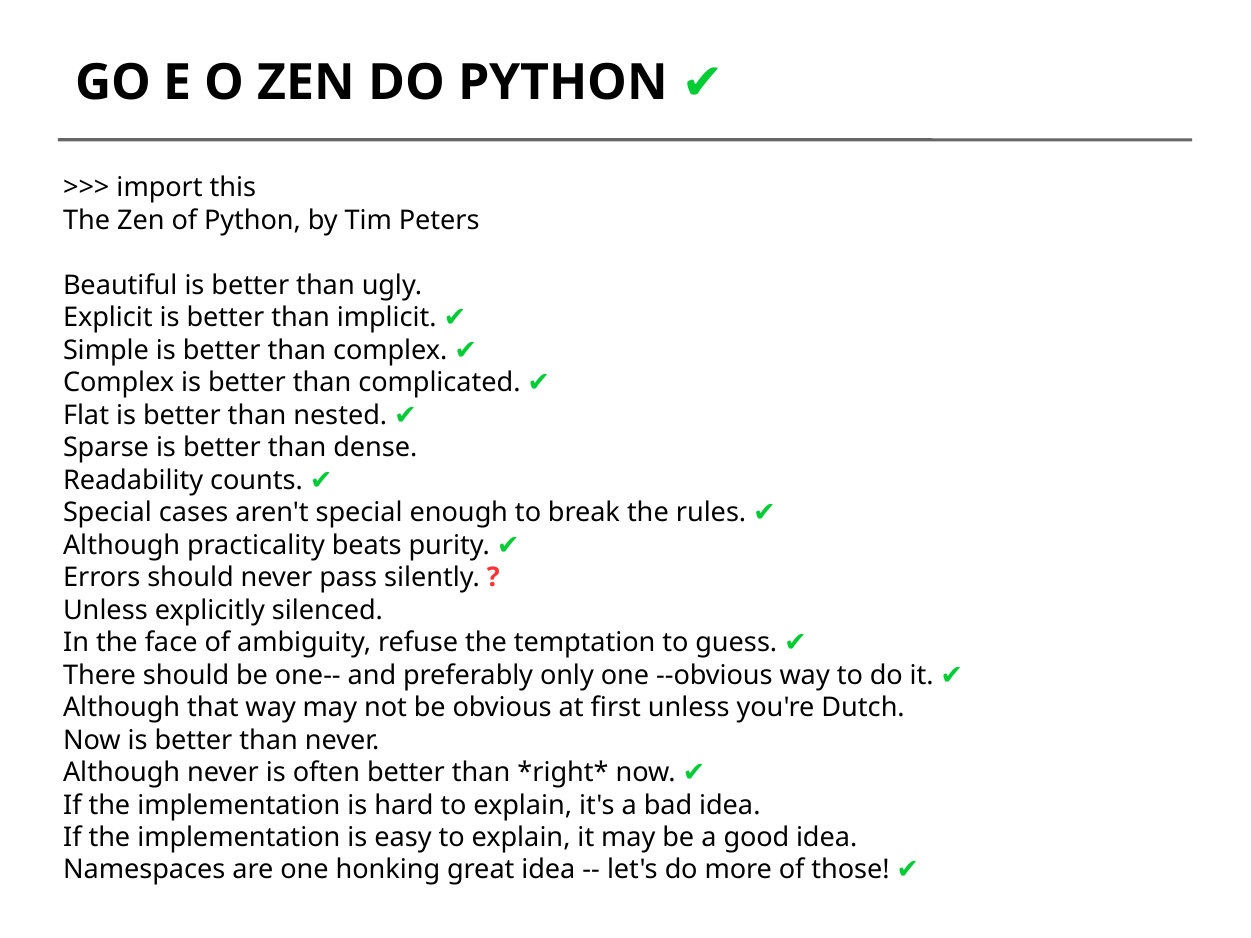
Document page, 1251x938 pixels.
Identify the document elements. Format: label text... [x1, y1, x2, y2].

title GO E O ZEN DO PYTHON ✔ [62, 37, 1188, 122]
list >>> import this The Zen of Python, by Tim Peters Beautiful is better than ugly. Explicit is better than implicit. ✔ Simple is better than complex. ✔ Complex is better than complicated. ✔ Flat is better than nested. ✔ Sparse is better than dense. Readability counts. ✔ Special cases aren't special enough to break the rules. ✔ Although practicality beats purity. ✔ Errors should never pass silently. ? Unless explicitly silenced. In the face of ambiguity, refuse the temptation to guess. ✔ There should be one-- and preferably only one --obvious way to do it. ✔ Although that way may not be obvious at first unless you're Dutch. Now is better than never. Although never is often better than *right* now. ✔ If the implementation is hard to explain, it's a bad idea. If the implementation is easy to explain, it may be a good idea. Namespaces are one honking great idea -- let's do more of those! ✔ [50, 157, 1250, 837]
